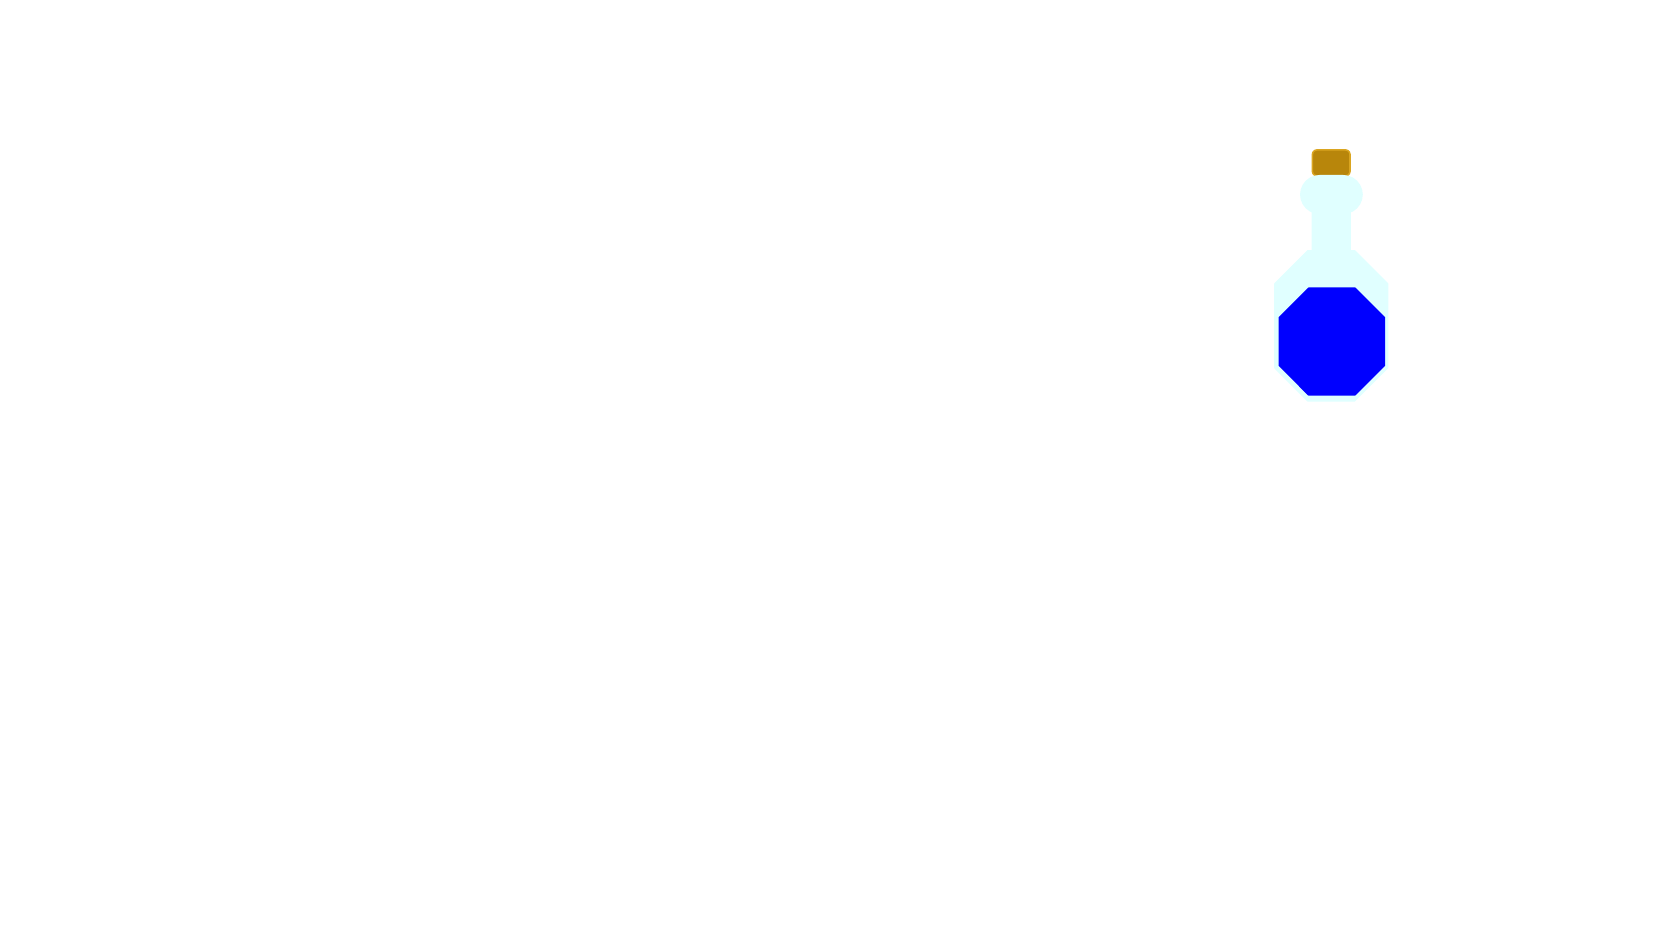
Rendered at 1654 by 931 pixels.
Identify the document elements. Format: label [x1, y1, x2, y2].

text_box [1274, 149, 1388, 401]
